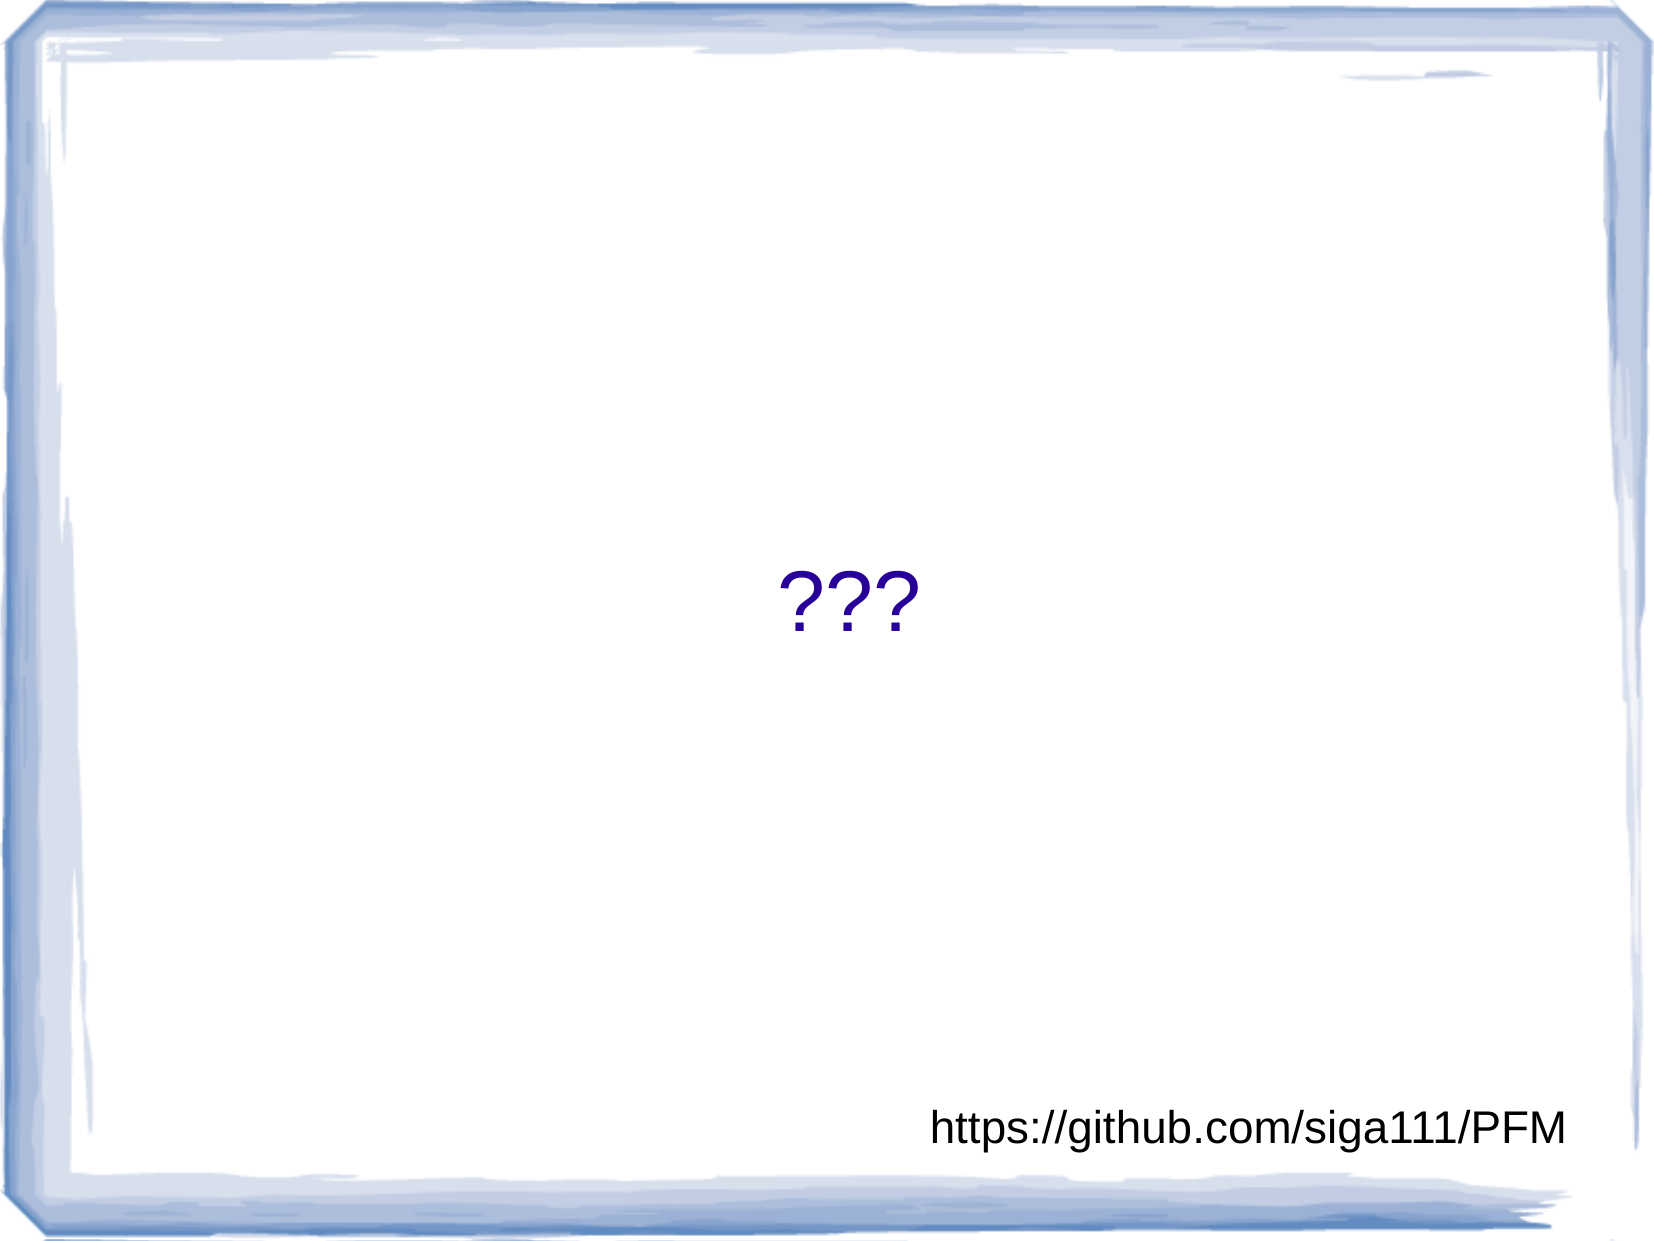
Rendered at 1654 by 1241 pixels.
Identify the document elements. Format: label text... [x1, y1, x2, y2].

title ??? [105, 497, 1594, 706]
picture [0, 0, 1654, 1241]
